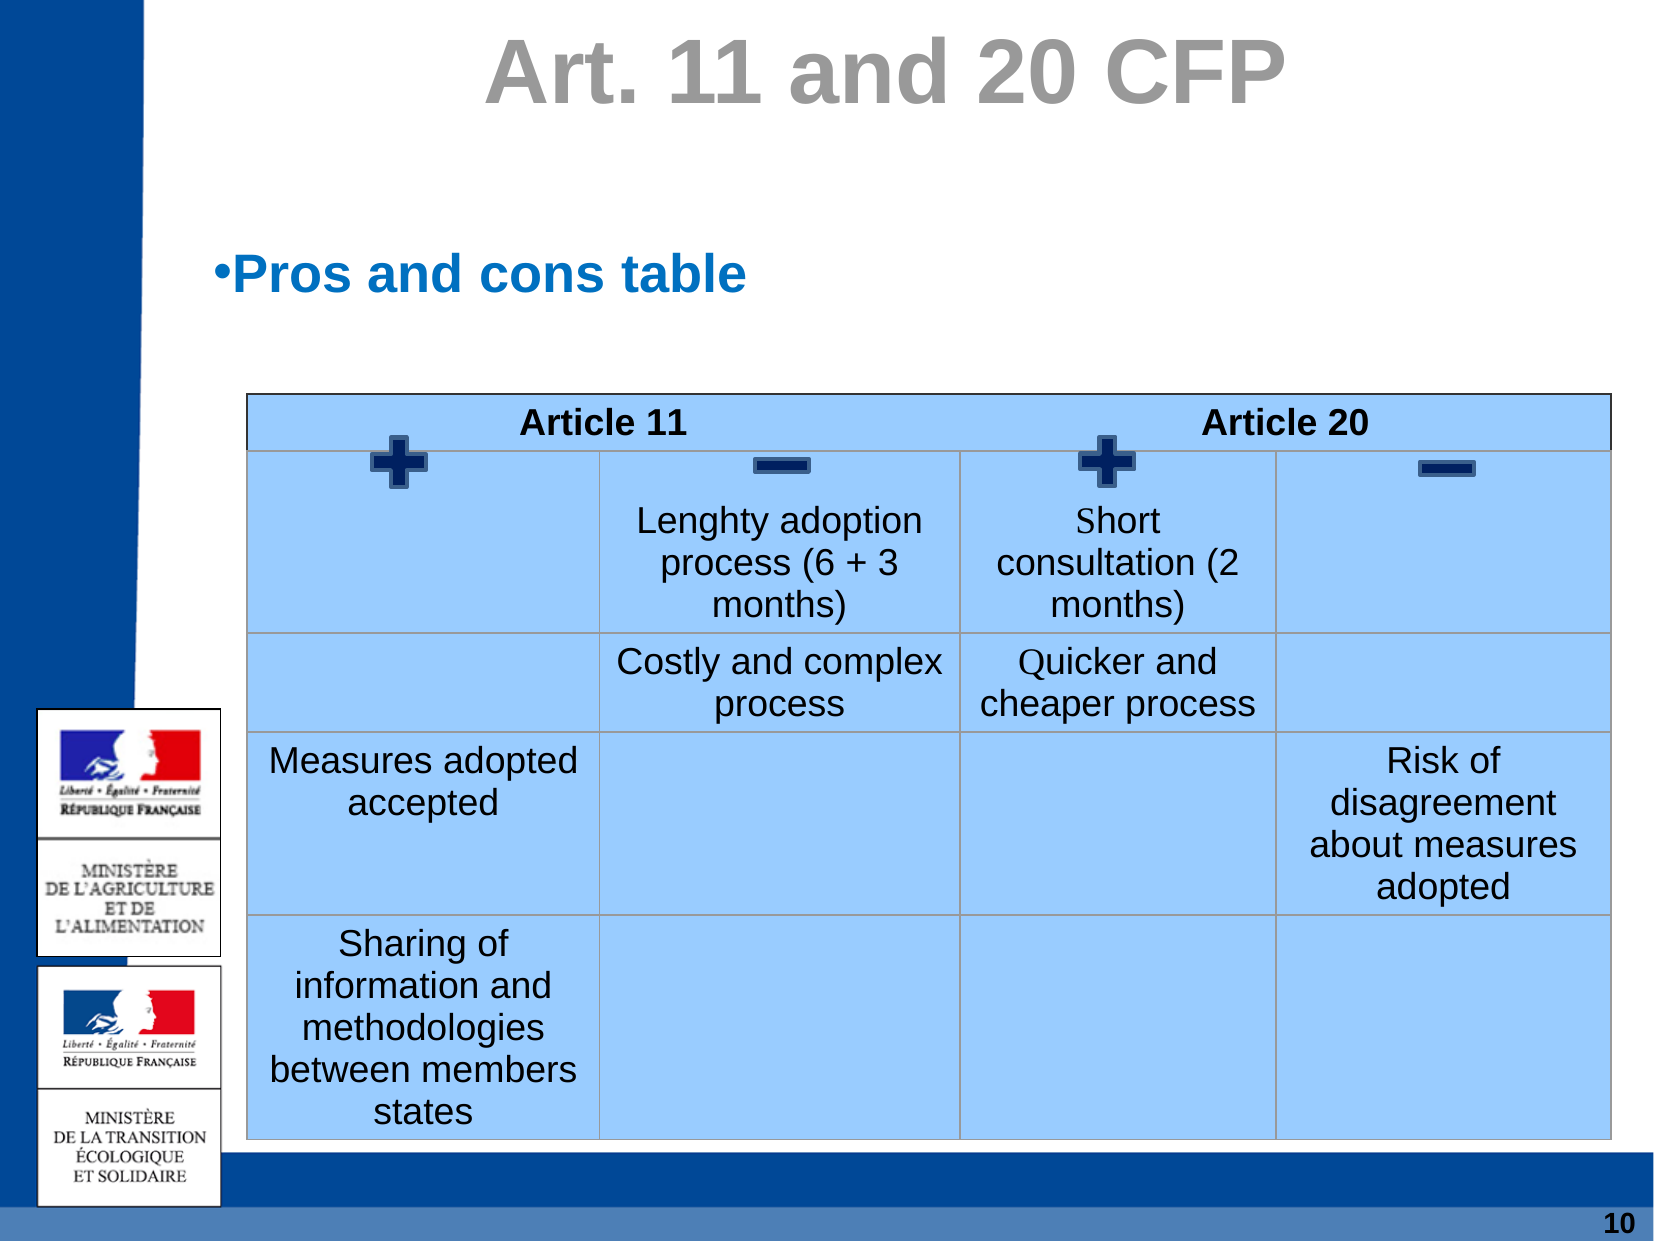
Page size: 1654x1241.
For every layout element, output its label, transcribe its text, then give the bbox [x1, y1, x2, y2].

table_header Article 11 [248, 395, 960, 450]
table_cell [961, 733, 1275, 914]
text_box [1080, 436, 1135, 487]
table_cell [1277, 452, 1610, 632]
table_cell [1277, 634, 1610, 731]
text_box [1420, 462, 1474, 475]
table_cell Risk of disagreement about measures adopted [1277, 733, 1610, 914]
text_box Pros and cons table [213, 238, 1587, 400]
table_cell Lenghty adoption process (6 + 3 months) [600, 452, 959, 632]
table_cell Quicker and cheaper process [961, 634, 1275, 731]
table_cell [248, 634, 599, 731]
text_box [371, 437, 426, 487]
table_cell Measures adopted accepted [248, 733, 599, 914]
text_box [755, 459, 809, 472]
table_cell [961, 916, 1275, 1139]
table_cell Costly and complex process [600, 634, 959, 731]
table_cell Sharing of information and methodologies between members states [248, 916, 599, 1139]
table_cell Short consultation (2 months) [961, 452, 1275, 632]
table_cell [248, 452, 599, 632]
table_cell [1277, 916, 1610, 1139]
table_cell [600, 916, 959, 1139]
table_header Article 20 [960, 395, 1610, 450]
title Art. 11 and 20 CFP [55, 0, 1654, 144]
picture [0, 0, 1654, 1241]
table_cell [600, 733, 959, 914]
